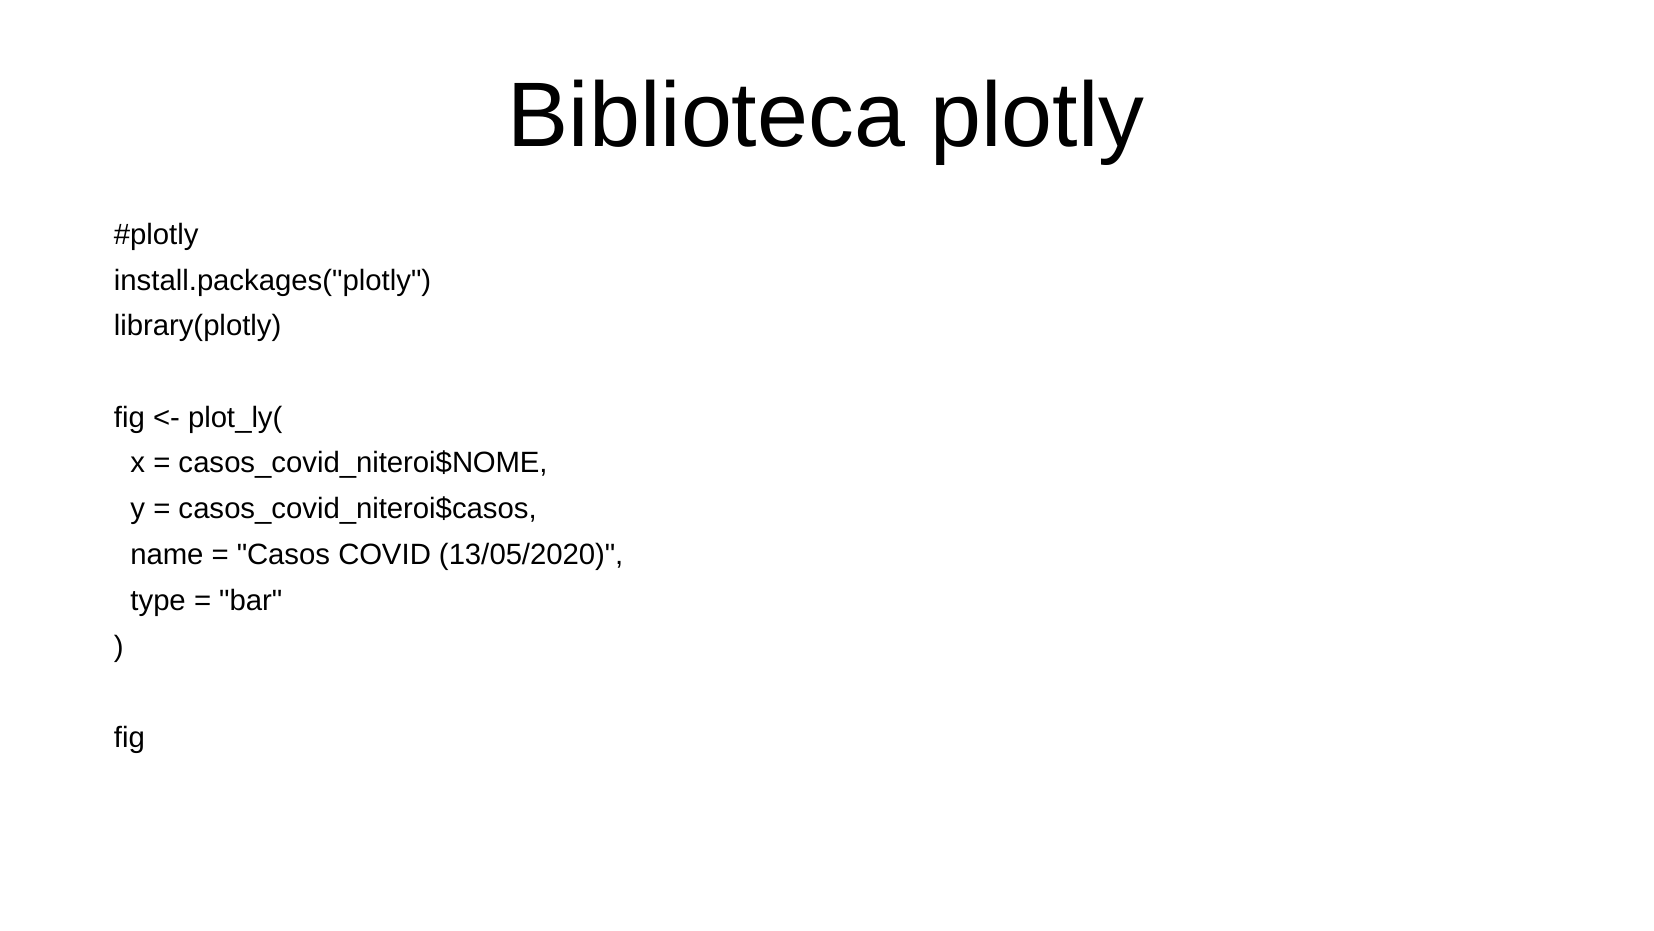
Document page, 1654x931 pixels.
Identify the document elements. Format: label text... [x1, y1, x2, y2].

title Biblioteca plotly [82, 37, 1571, 193]
list #plotly install.packages("plotly") library(plotly) fig <- plot_ly( x = casos_covid_niteroi$NOME, y = casos_covid_niteroi$casos, name = "Casos COVID (13/05/2020)", type = "bar" ) fig [82, 217, 1571, 758]
